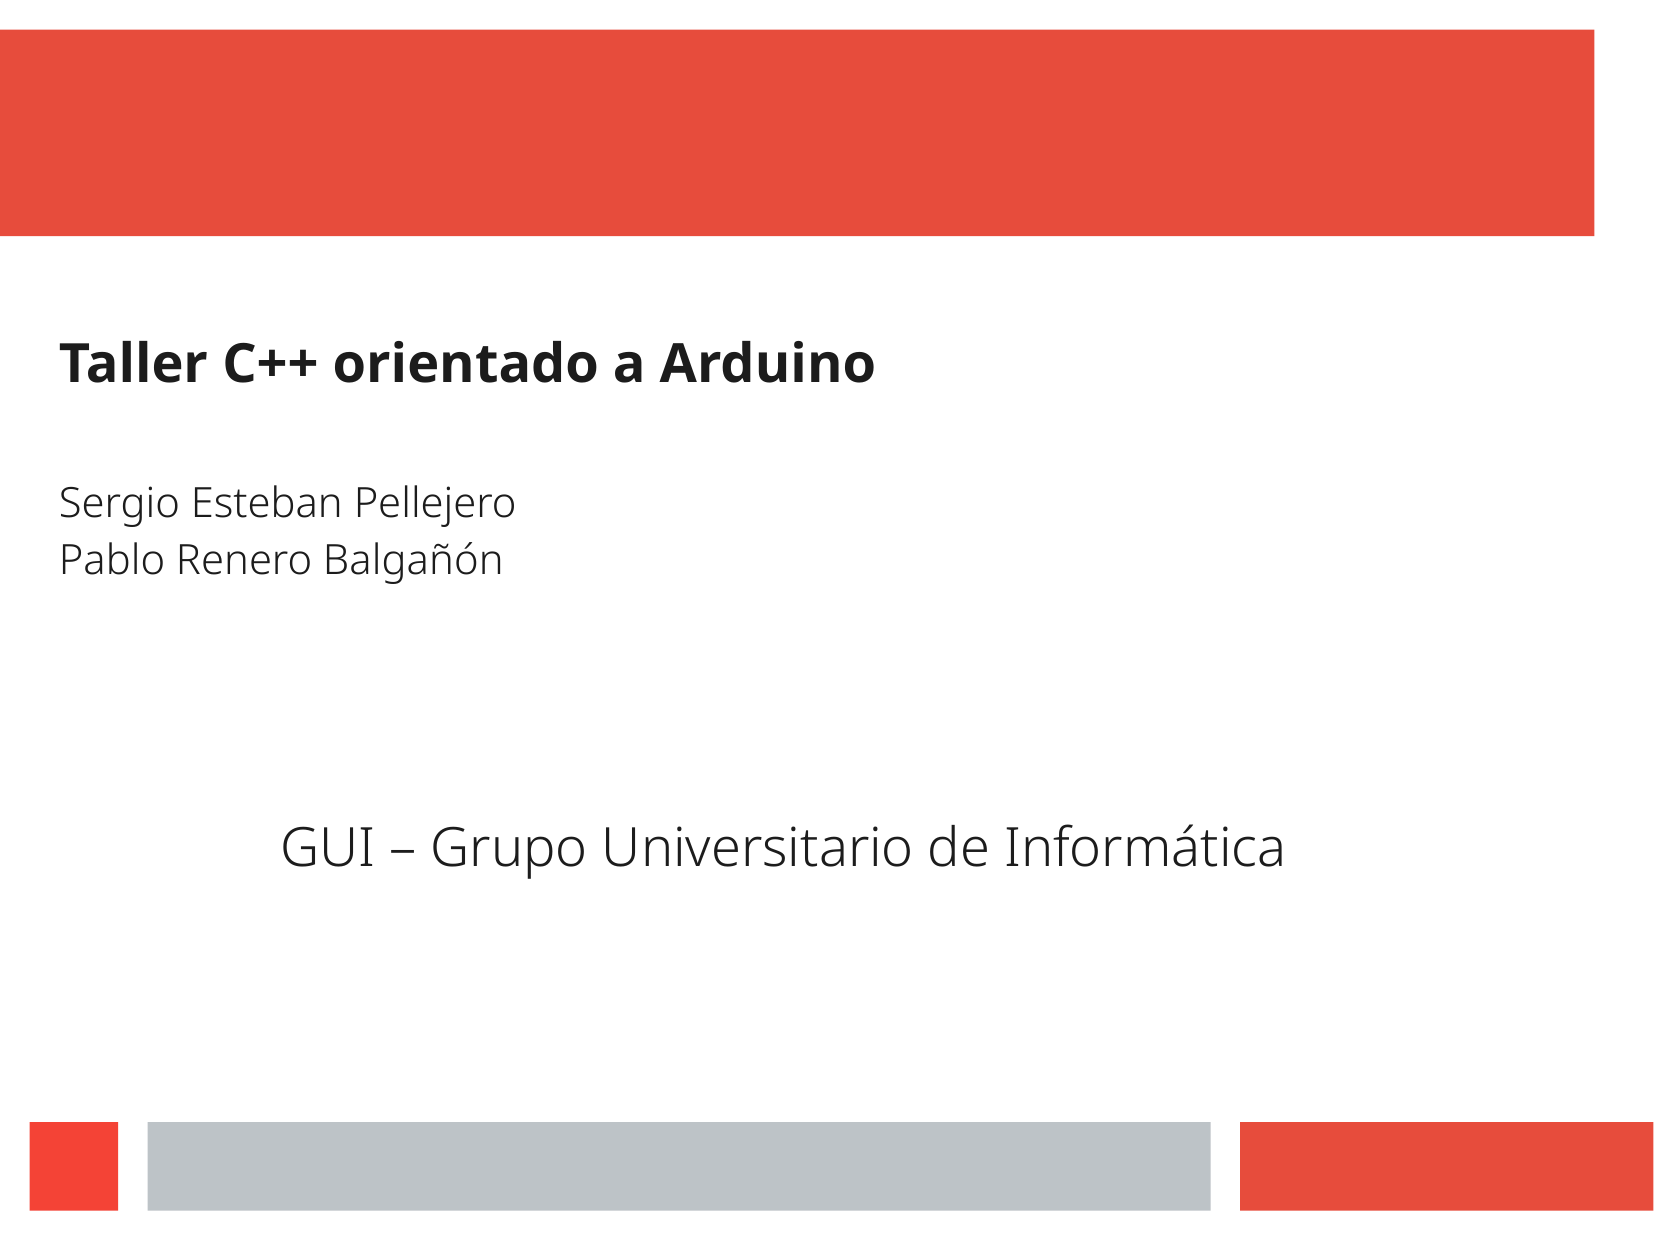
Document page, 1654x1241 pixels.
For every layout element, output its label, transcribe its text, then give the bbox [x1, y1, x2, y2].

subtitle Taller C++ orientado a Arduino Sergio Esteban Pellejero Pablo Renero Balgañón GUI – Grupo Universitario de Informática [59, 324, 1565, 1093]
